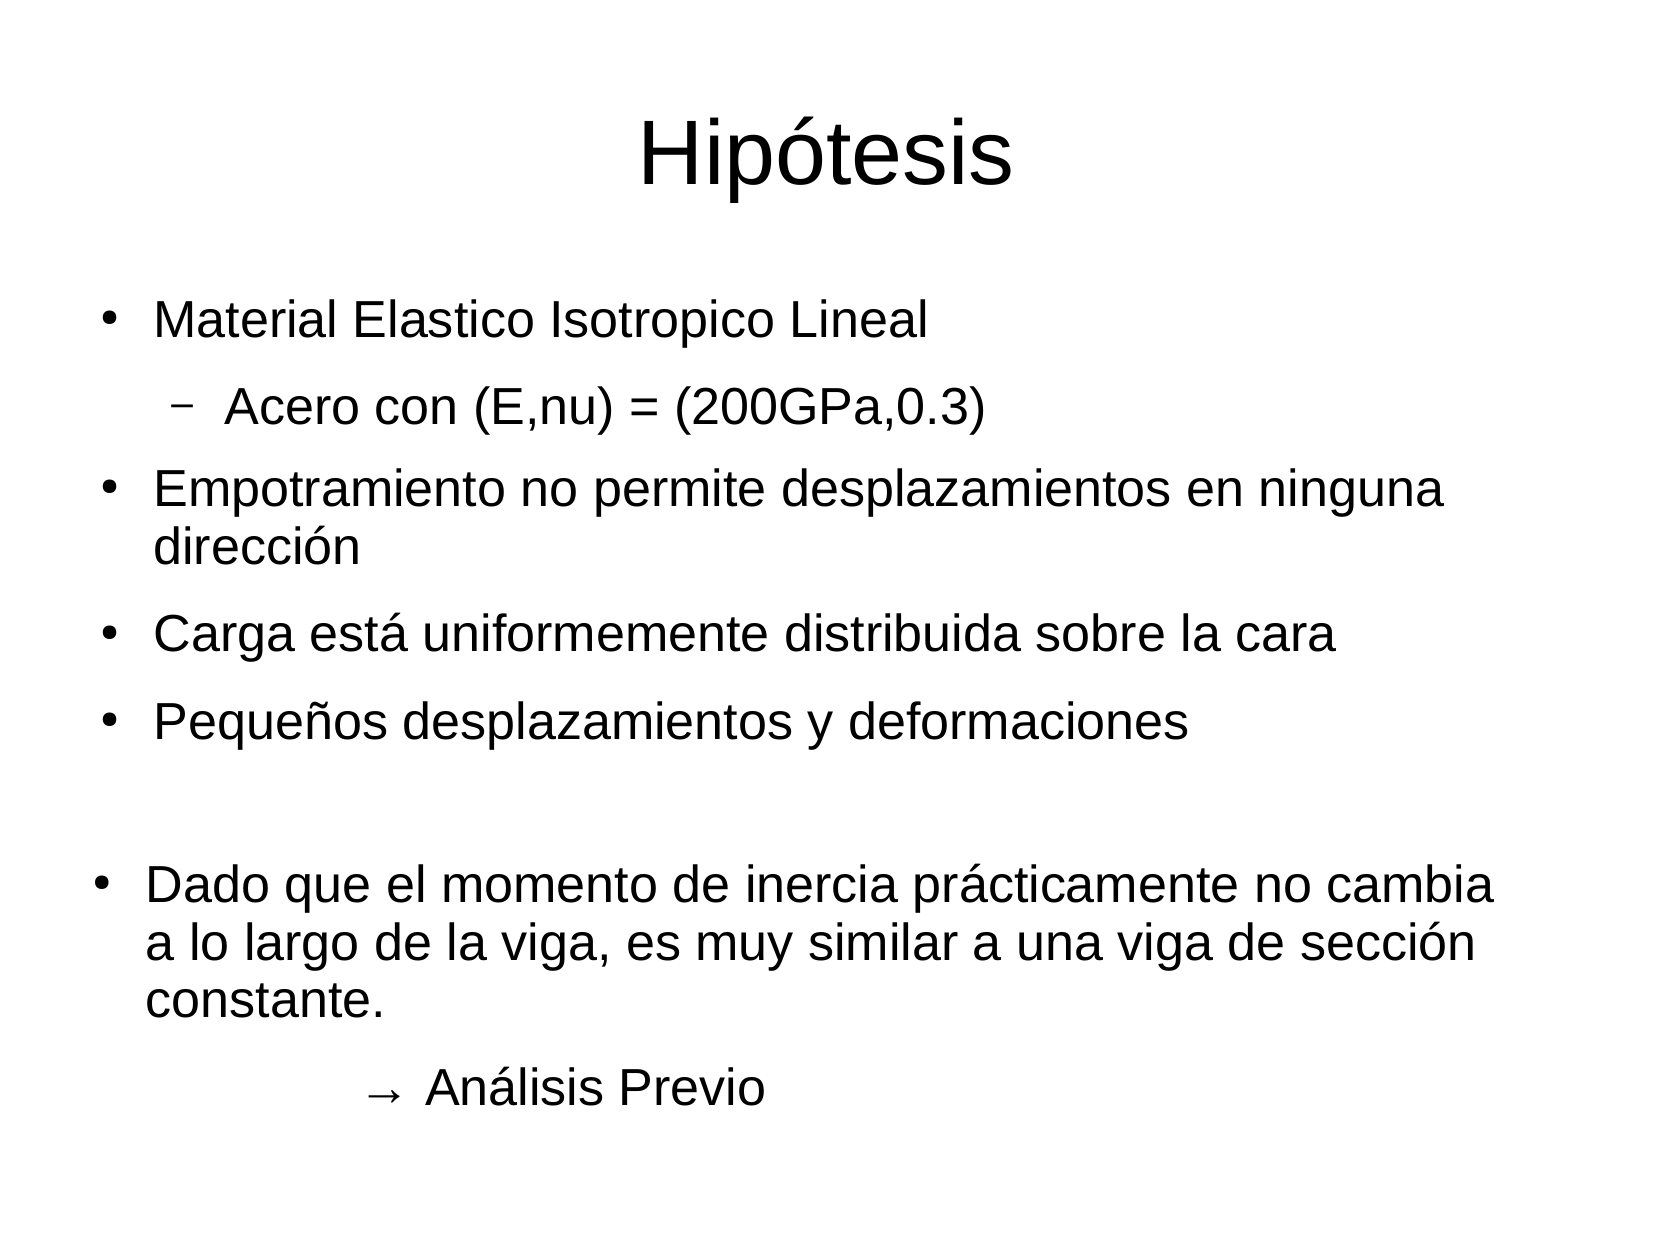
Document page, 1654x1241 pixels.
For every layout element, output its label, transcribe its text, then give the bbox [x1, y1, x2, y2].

list Dado que el momento de inercia prácticamente no cambia a lo largo de la viga, es muy similar a una viga de sección constante. → Análisis Previo [75, 855, 1531, 1241]
list Material Elastico Isotropico Lineal Acero con (E,nu) = (200GPa,0.3) Empotramiento no permite desplazamientos en ninguna dirección Carga está uniformemente distribuida sobre la cara Pequeños desplazamientos y deformaciones [82, 290, 1538, 1010]
title Hipótesis [82, 49, 1571, 257]
